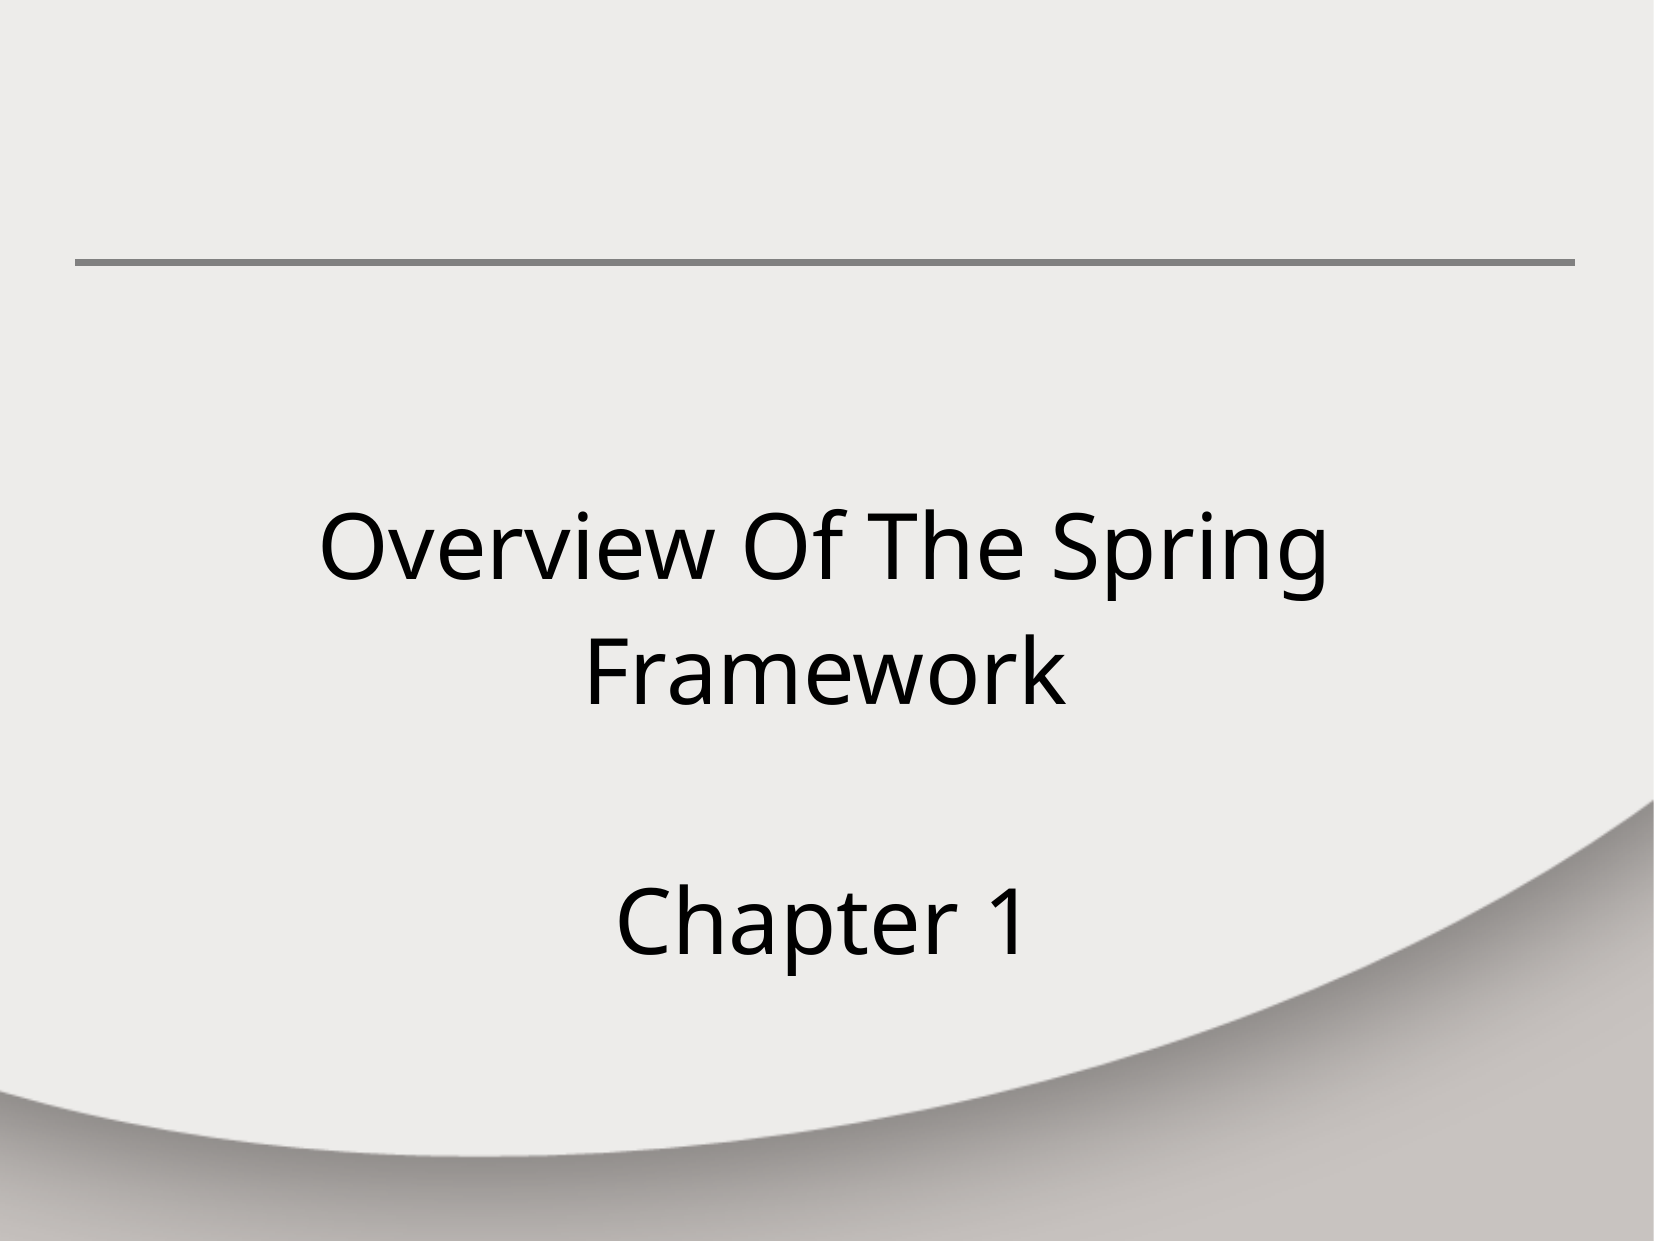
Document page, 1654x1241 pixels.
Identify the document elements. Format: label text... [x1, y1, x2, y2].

picture [0, 0, 1654, 1241]
text_box Overview Of The Spring Framework Chapter 1 [75, 300, 1576, 1163]
